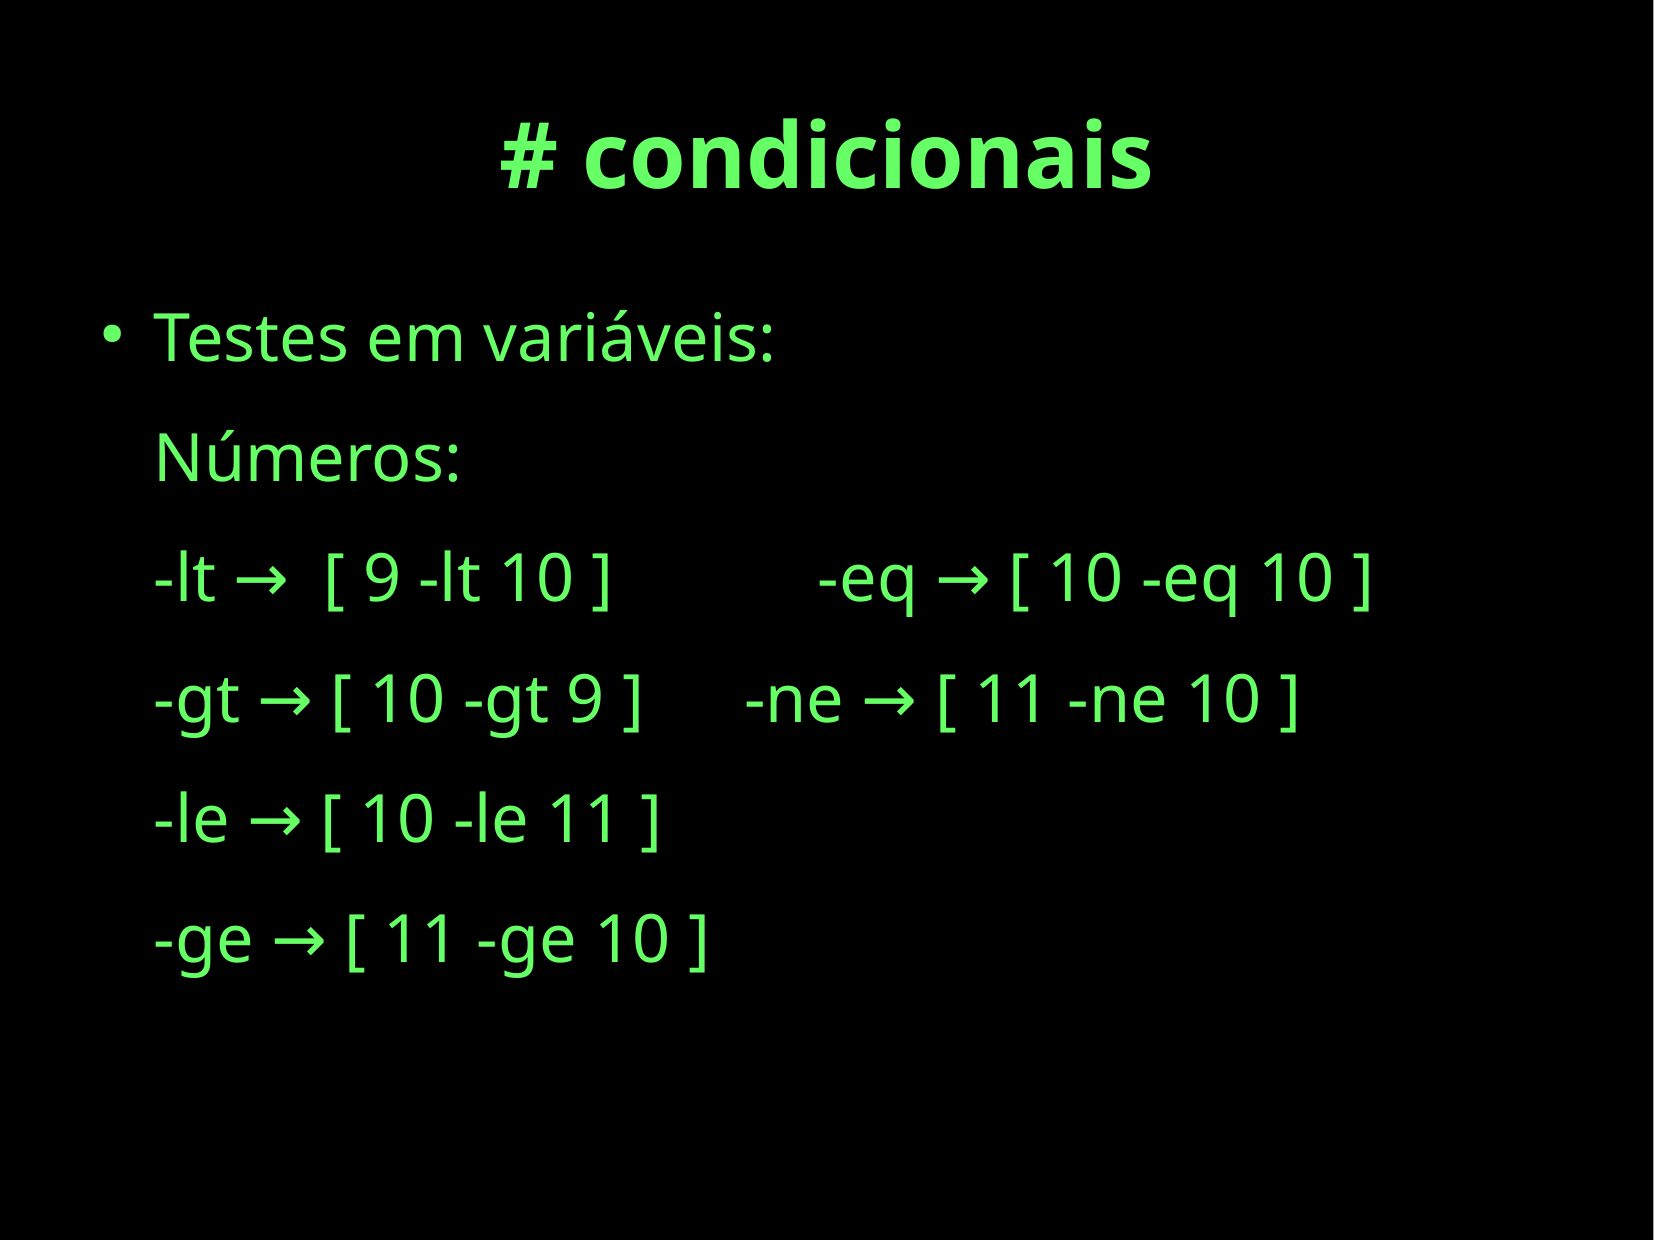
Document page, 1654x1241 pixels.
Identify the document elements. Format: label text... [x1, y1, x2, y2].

list Testes em variáveis: Números: -lt → [ 9 -lt 10 ] -eq → [ 10 -eq 10 ] -gt → [ 10 -gt 9 ] -ne → [ 11 -ne 10 ] -le → [ 10 -le 11 ] -ge → [ 11 -ge 10 ] [82, 290, 1571, 1010]
title # condicionais [82, 49, 1571, 257]
